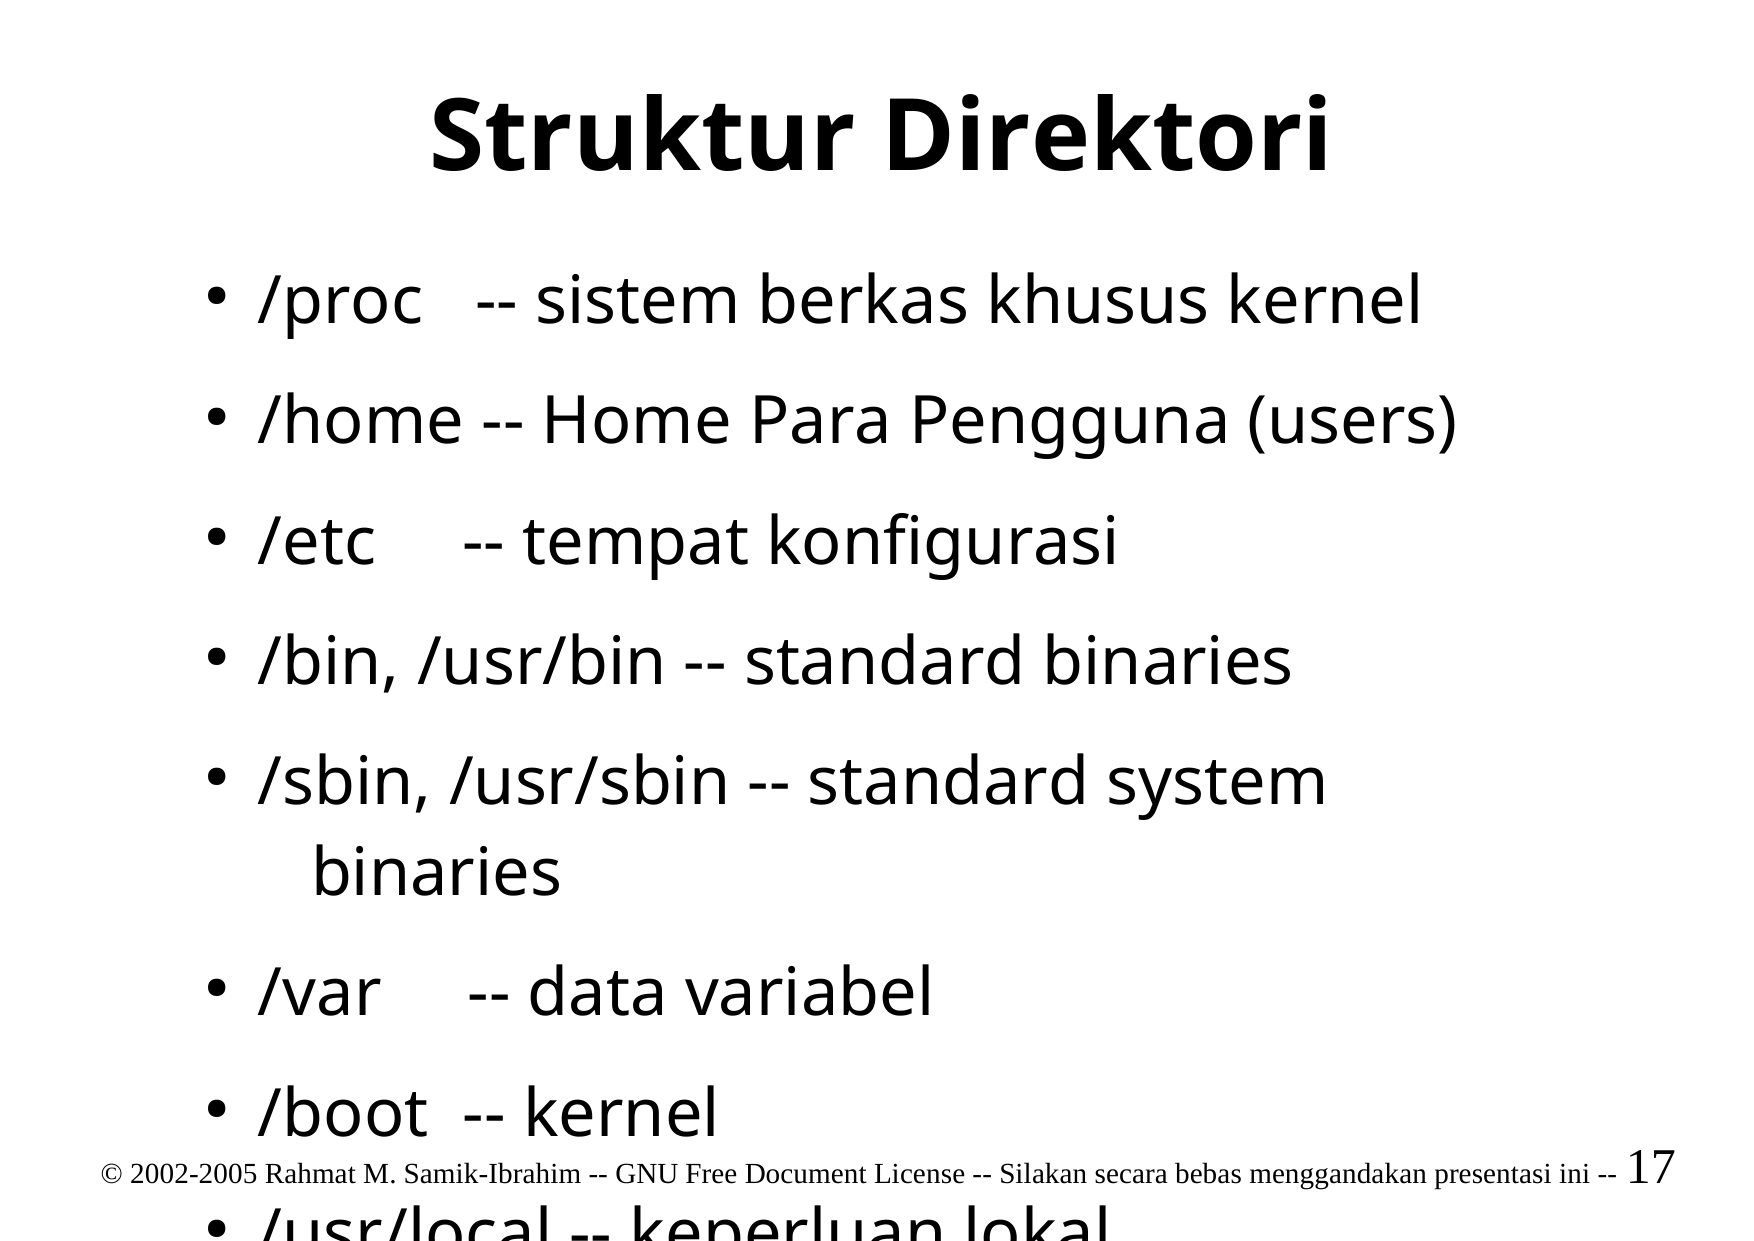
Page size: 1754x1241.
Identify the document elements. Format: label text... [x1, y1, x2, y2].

title Struktur Direktori [173, 58, 1591, 206]
list /proc -- sistem berkas khusus kernel /home -- Home Para Pengguna (users) /etc -- tempat konfigurasi /bin, /usr/bin -- standard binaries /sbin, /usr/sbin -- standard system binaries /var -- data variabel /boot -- kernel /usr/local -- keperluan lokal [169, 252, 1587, 1087]
